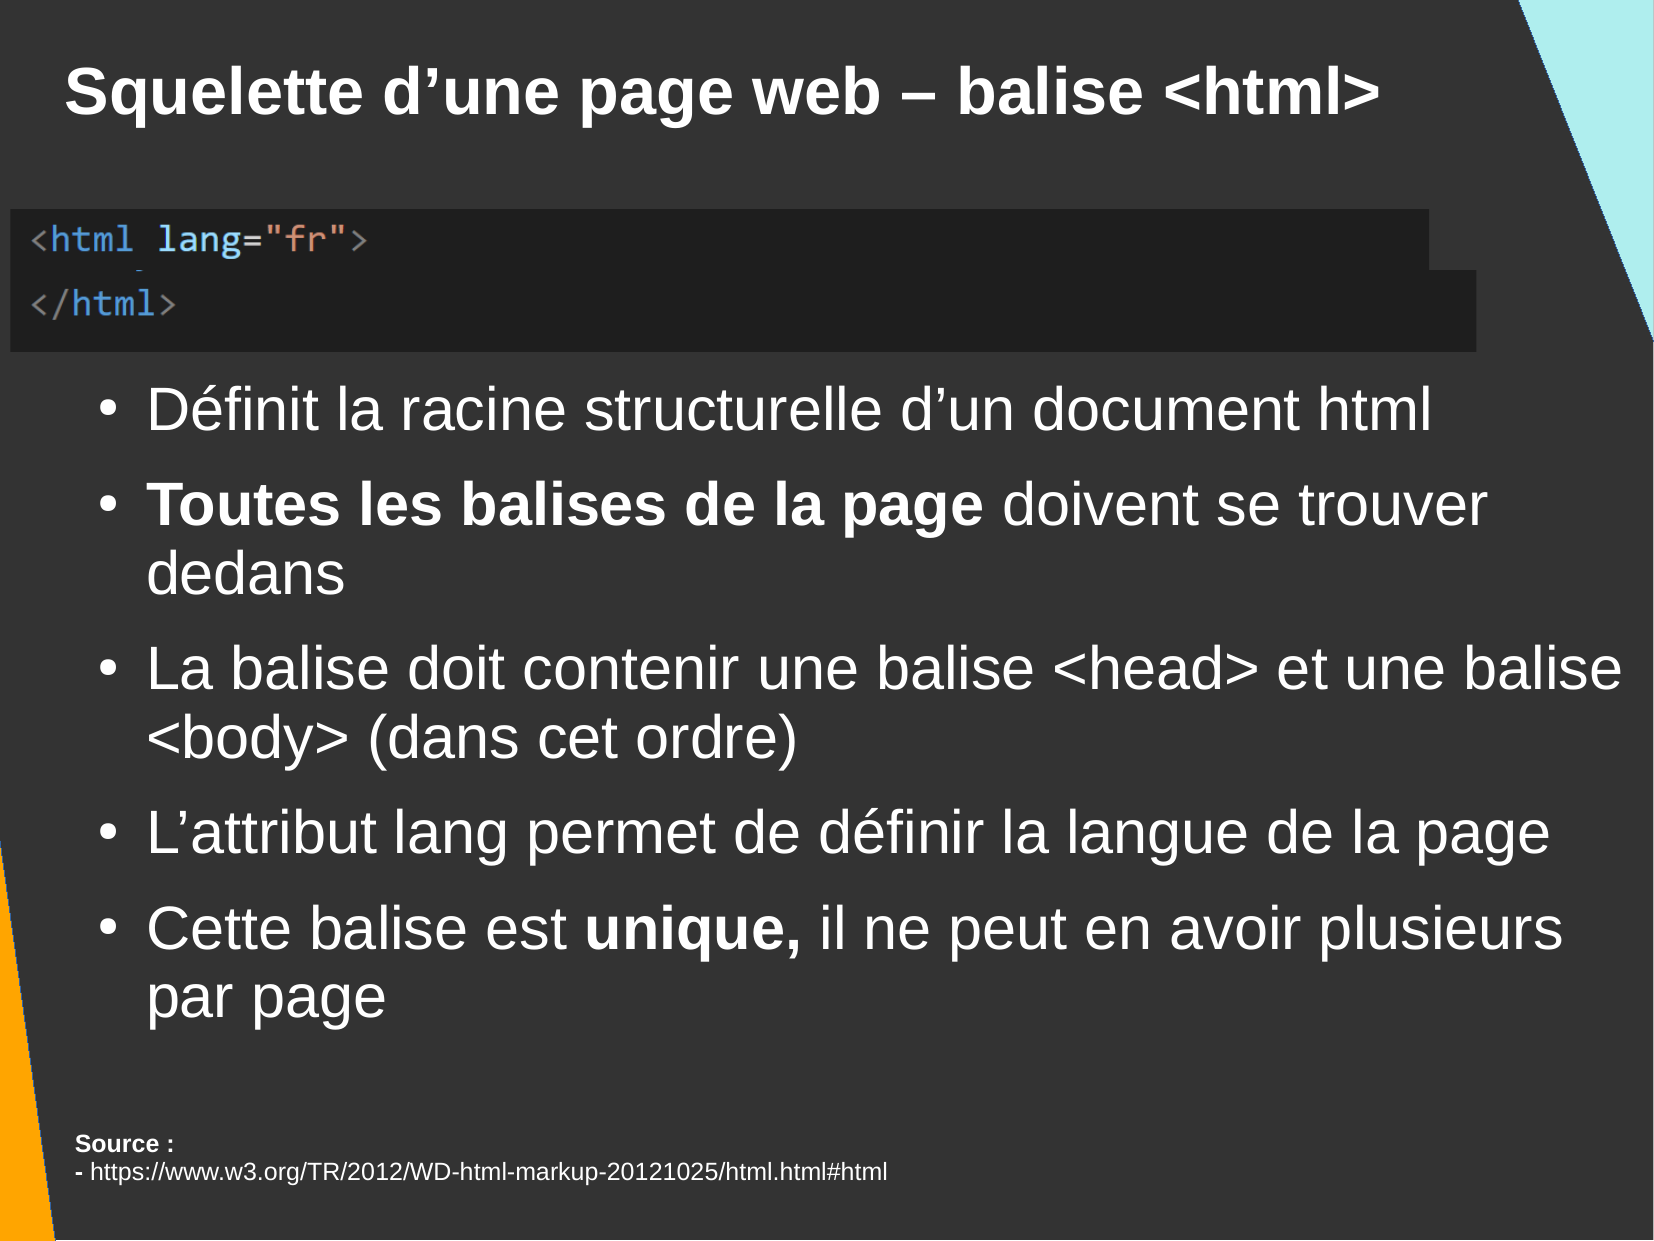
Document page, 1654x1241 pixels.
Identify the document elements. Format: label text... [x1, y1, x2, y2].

picture [10, 209, 1477, 352]
title Squelette d’une page web – balise <html> [64, 54, 1553, 167]
list Définit la racine structurelle d’un document html Toutes les balises de la page doivent se trouver dedans La balise doit contenir une balise <head> et une balise <body> (dans cet ordre) L’attribut lang permet de définir la langue de la page Cette balise est unique, il ne peut en avoir plusieurs par page [80, 374, 1635, 1040]
text_box Source : - https://www.w3.org/TR/2012/WD-html-markup-20121025/html.html#html [59, 1122, 1546, 1241]
text_box [1518, 0, 1654, 342]
text_box [0, 840, 56, 1241]
